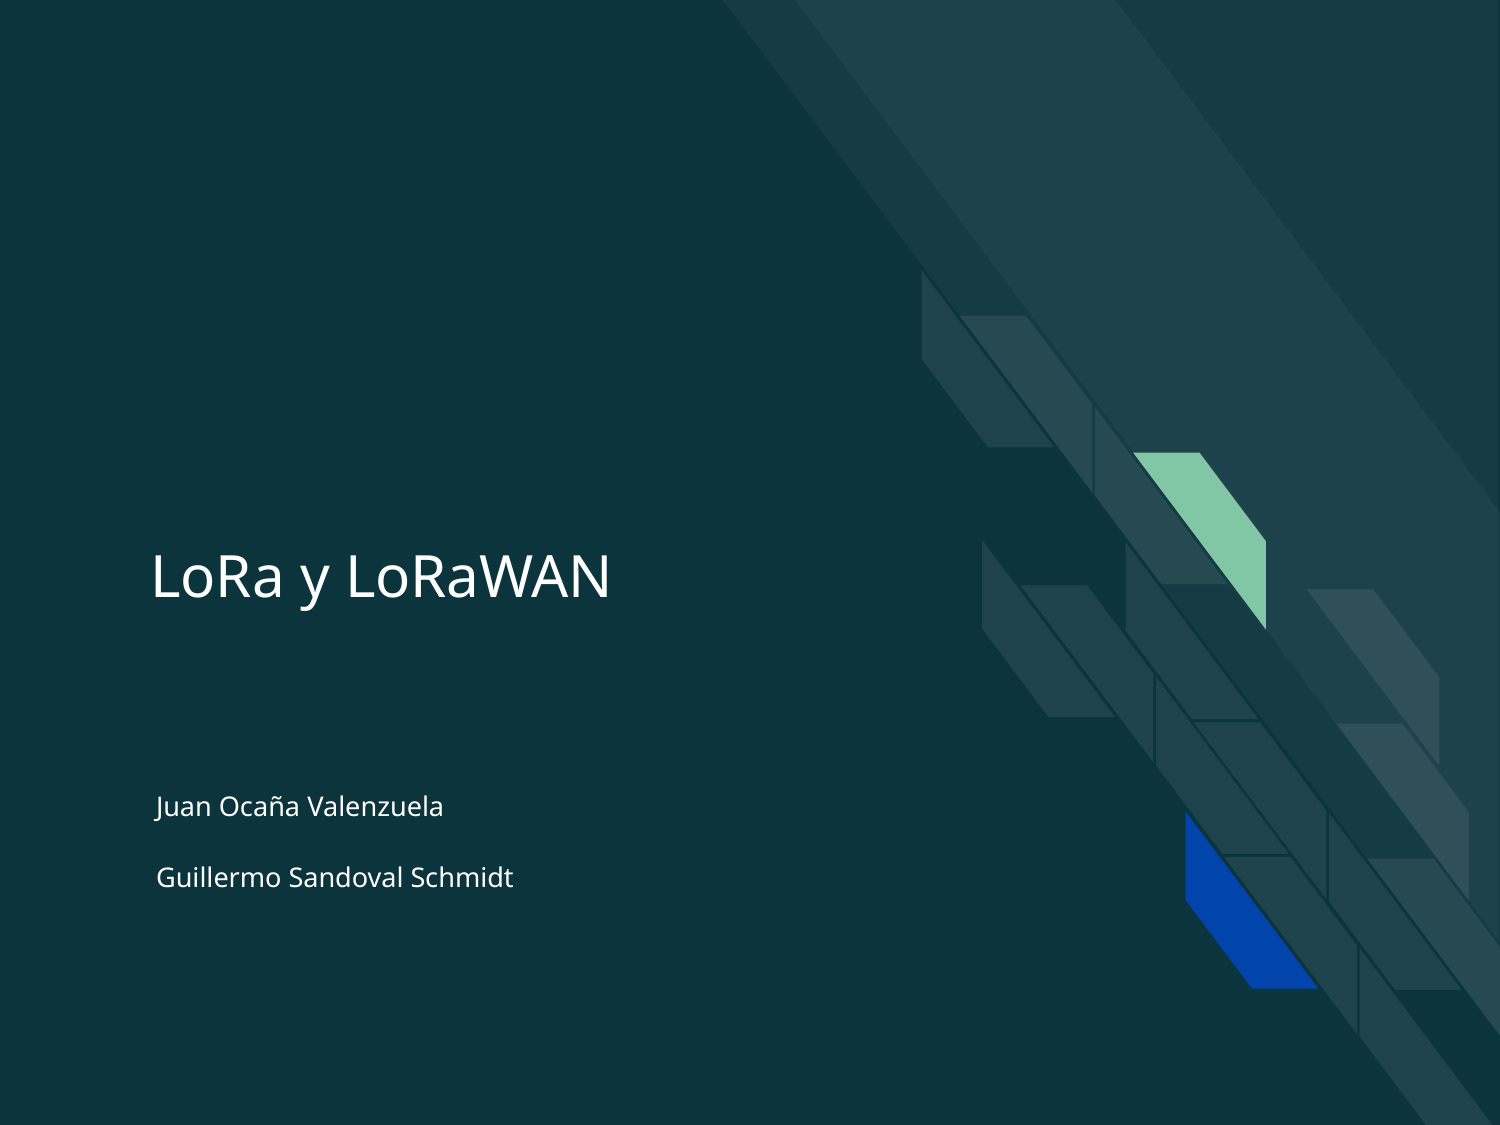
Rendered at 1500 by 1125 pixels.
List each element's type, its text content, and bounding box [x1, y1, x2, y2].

title LoRa y LoRaWAN [135, 449, 888, 701]
subtitle Juan Ocaña Valenzuela Guillermo Sandoval Schmidt [141, 774, 711, 886]
